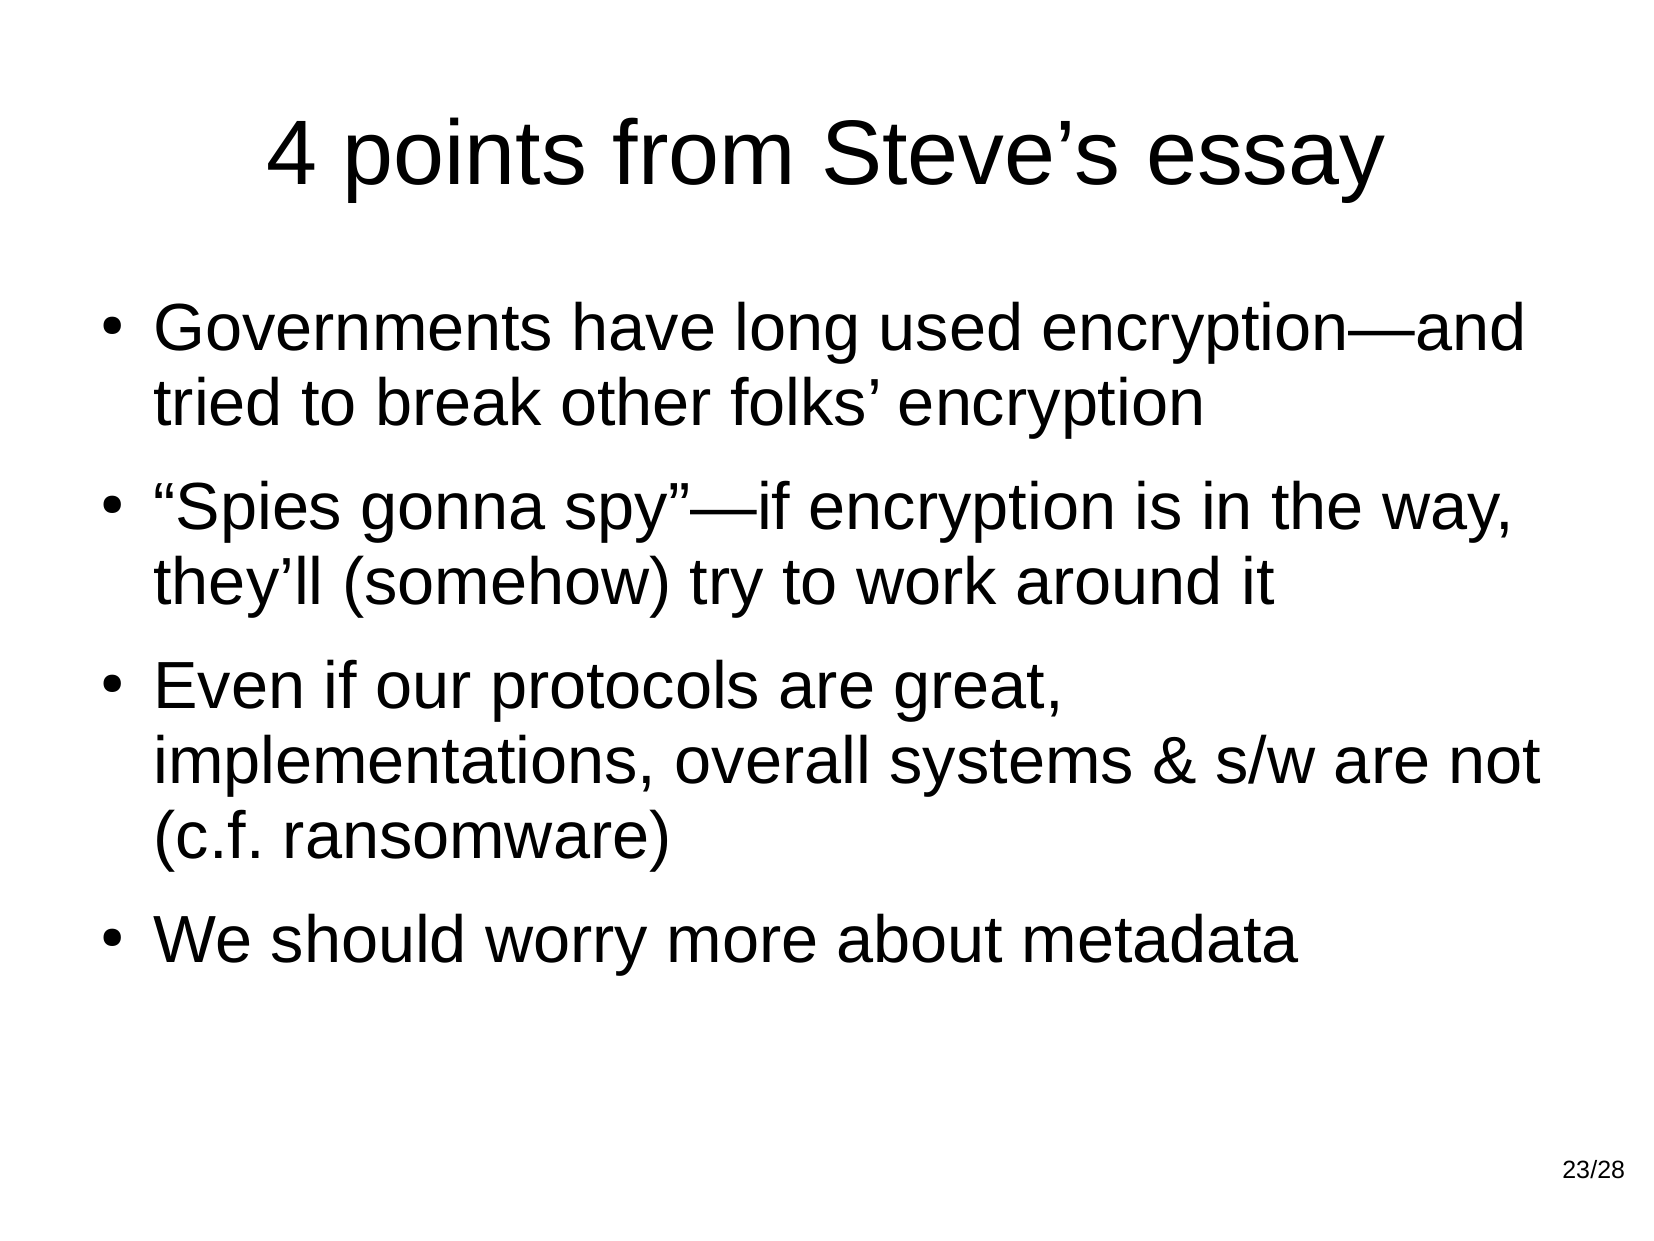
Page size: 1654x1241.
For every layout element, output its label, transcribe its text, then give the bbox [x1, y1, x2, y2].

title 4 points from Steve’s essay [82, 49, 1571, 257]
list Governments have long used encryption—and tried to break other folks’ encryption “Spies gonna spy”—if encryption is in the way, they’ll (somehow) try to work around it Even if our protocols are great, implementations, overall systems & s/w are not (c.f. ransomware) We should worry more about metadata [82, 290, 1571, 1010]
